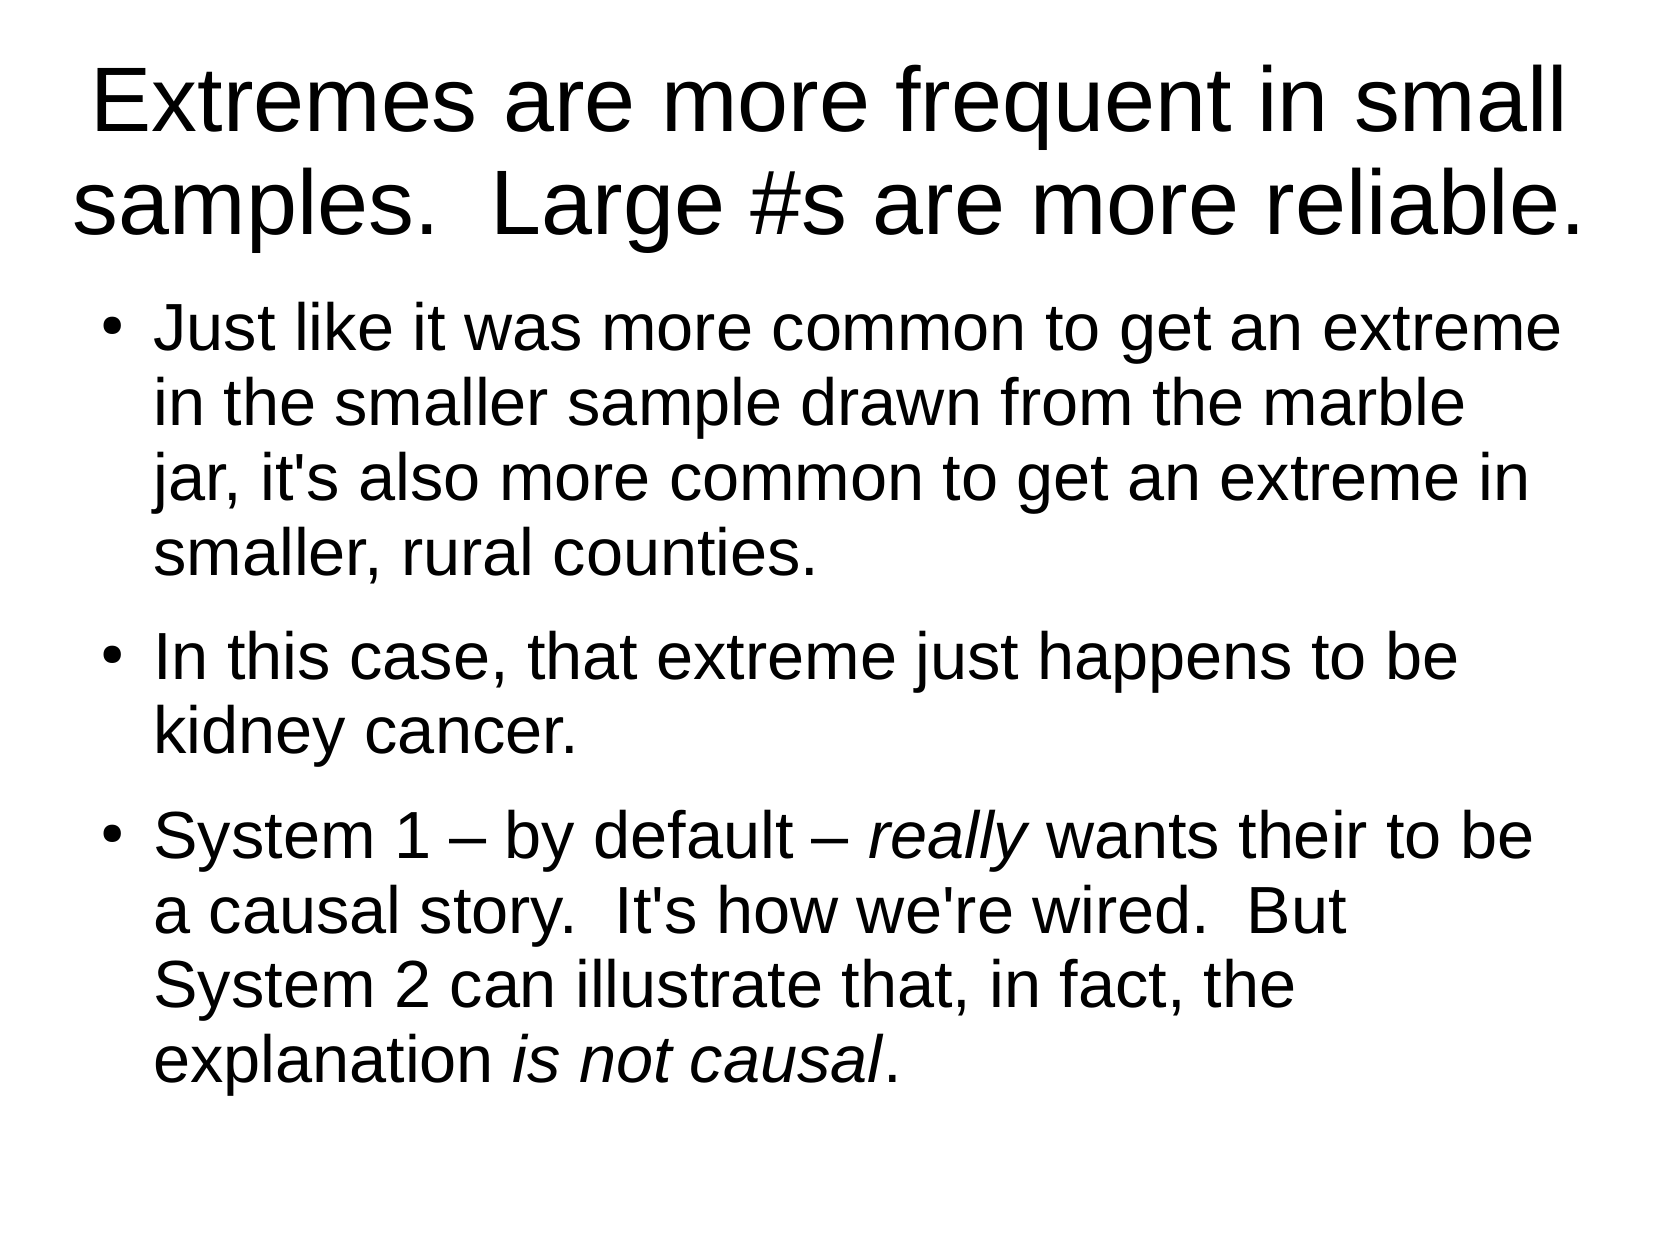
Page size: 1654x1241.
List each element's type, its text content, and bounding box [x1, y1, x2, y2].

list Just like it was more common to get an extreme in the smaller sample drawn from the marble jar, it's also more common to get an extreme in smaller, rural counties. In this case, that extreme just happens to be kidney cancer. System 1 – by default – really wants their to be a causal story. It's how we're wired. But System 2 can illustrate that, in fact, the explanation is not causal. [82, 290, 1571, 1156]
title Extremes are more frequent in small samples. Large #s are more reliable. [45, 47, 1616, 256]
